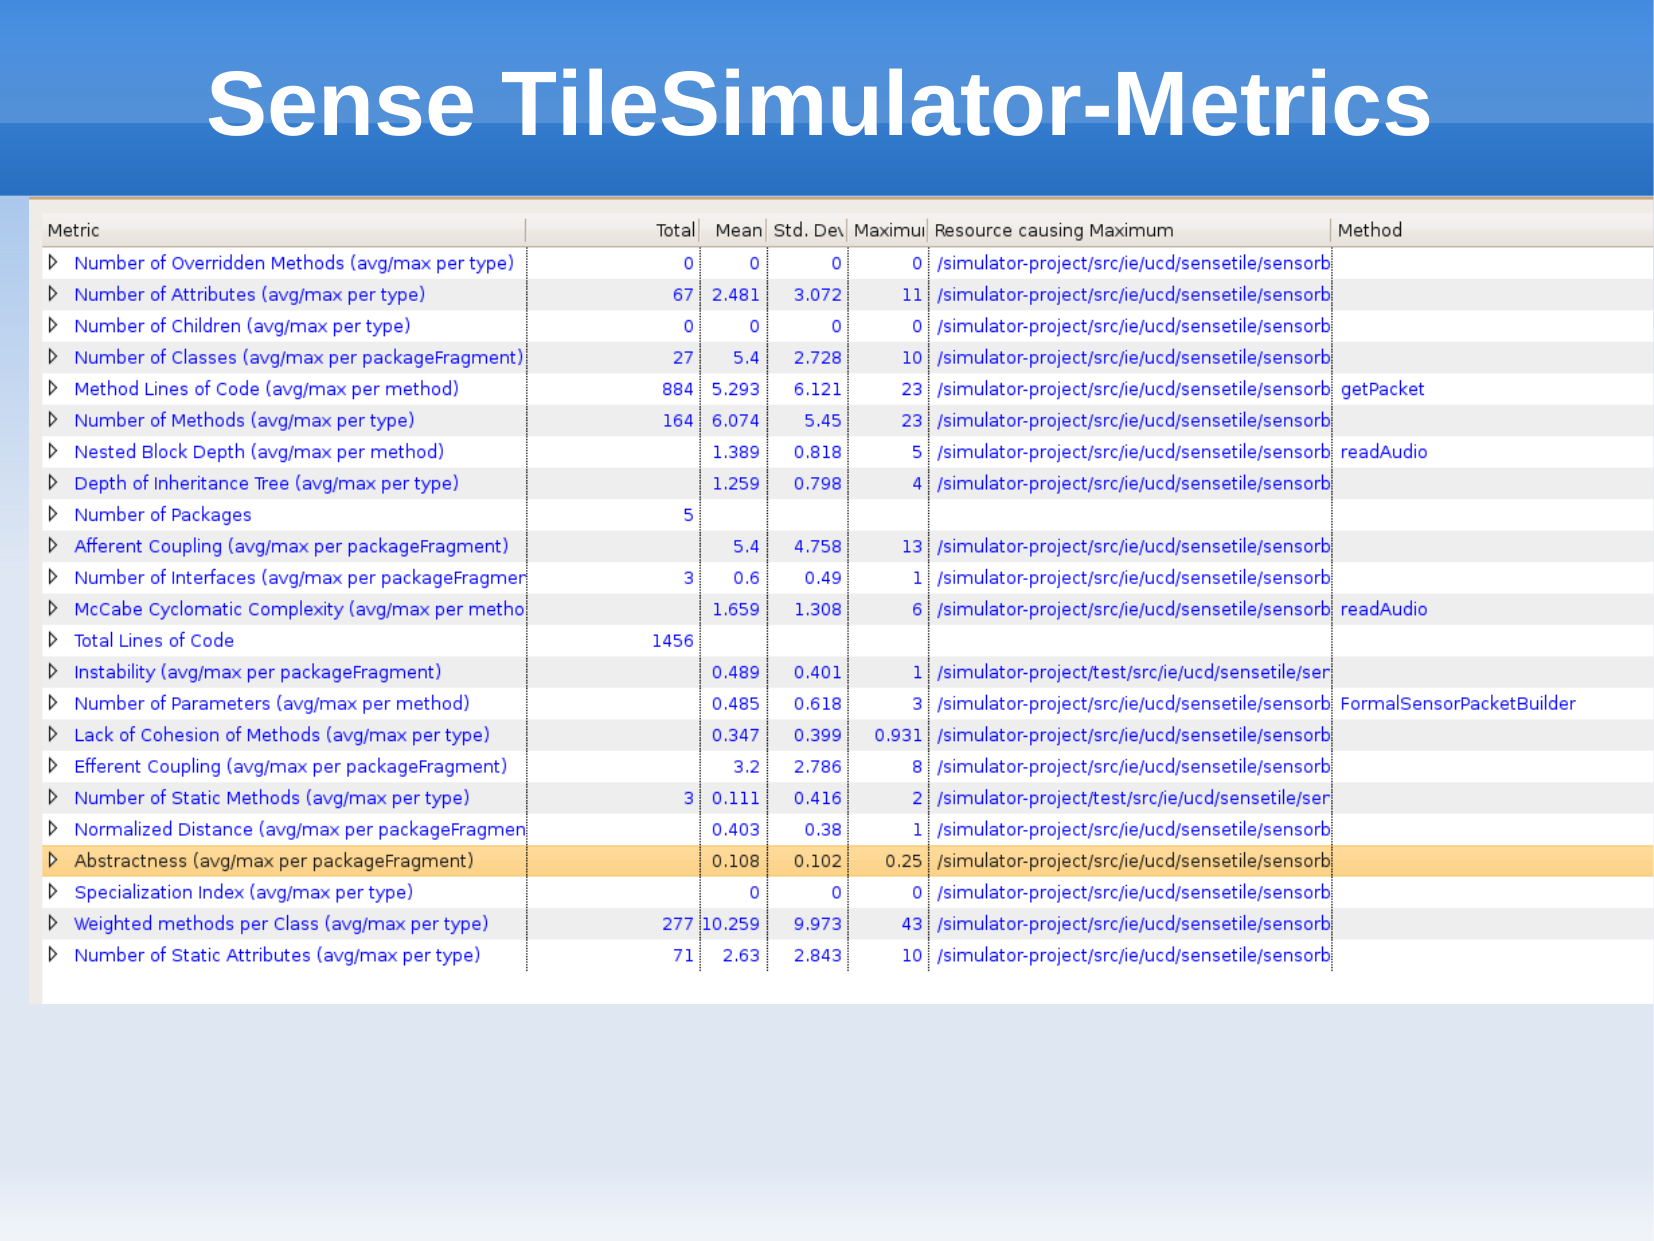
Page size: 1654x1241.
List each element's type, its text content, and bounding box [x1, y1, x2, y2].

title Sense TileSimulator-Metrics [76, 7, 1565, 197]
picture [0, 0, 1654, 1241]
